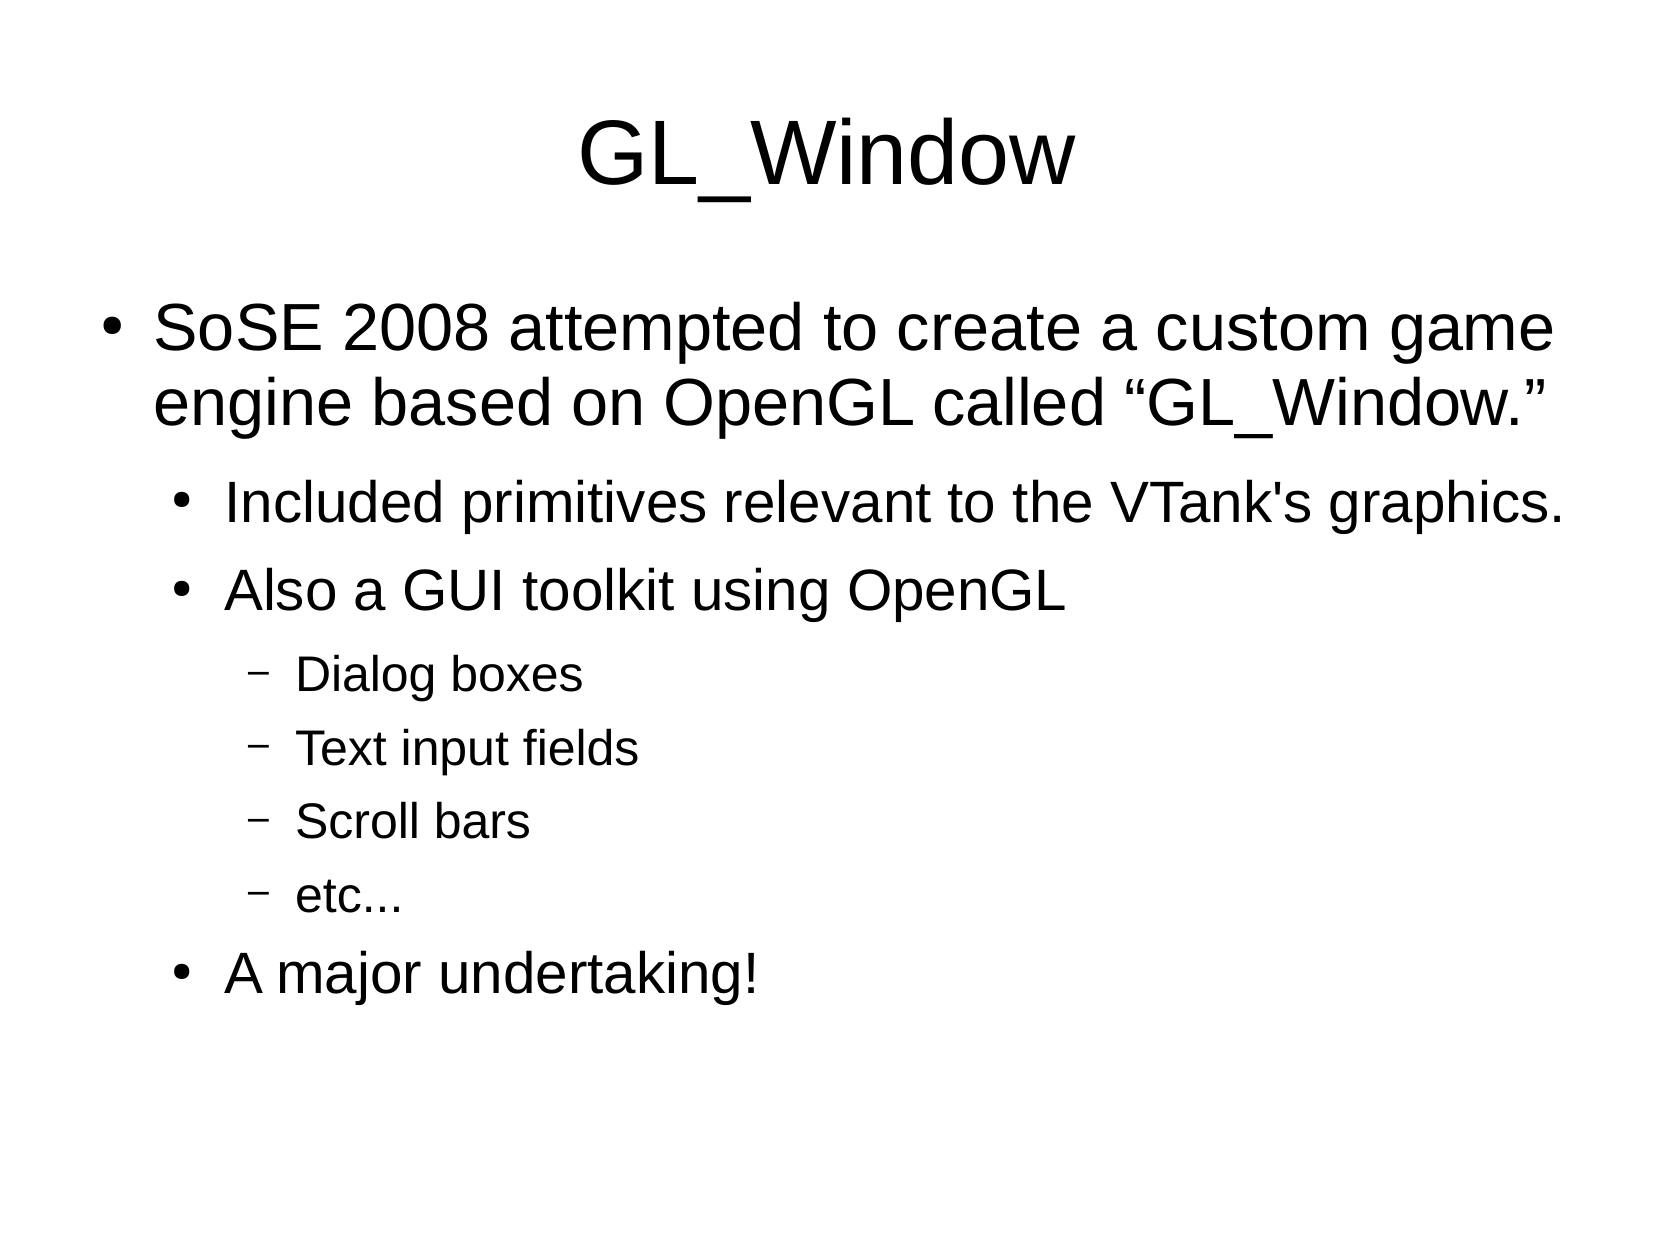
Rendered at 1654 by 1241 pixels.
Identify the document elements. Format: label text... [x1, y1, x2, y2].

list SoSE 2008 attempted to create a custom game engine based on OpenGL called “GL_Window.” Included primitives relevant to the VTank's graphics. Also a GUI toolkit using OpenGL Dialog boxes Text input fields Scroll bars etc... A major undertaking! [82, 290, 1571, 1094]
title GL_Window [82, 56, 1571, 250]
